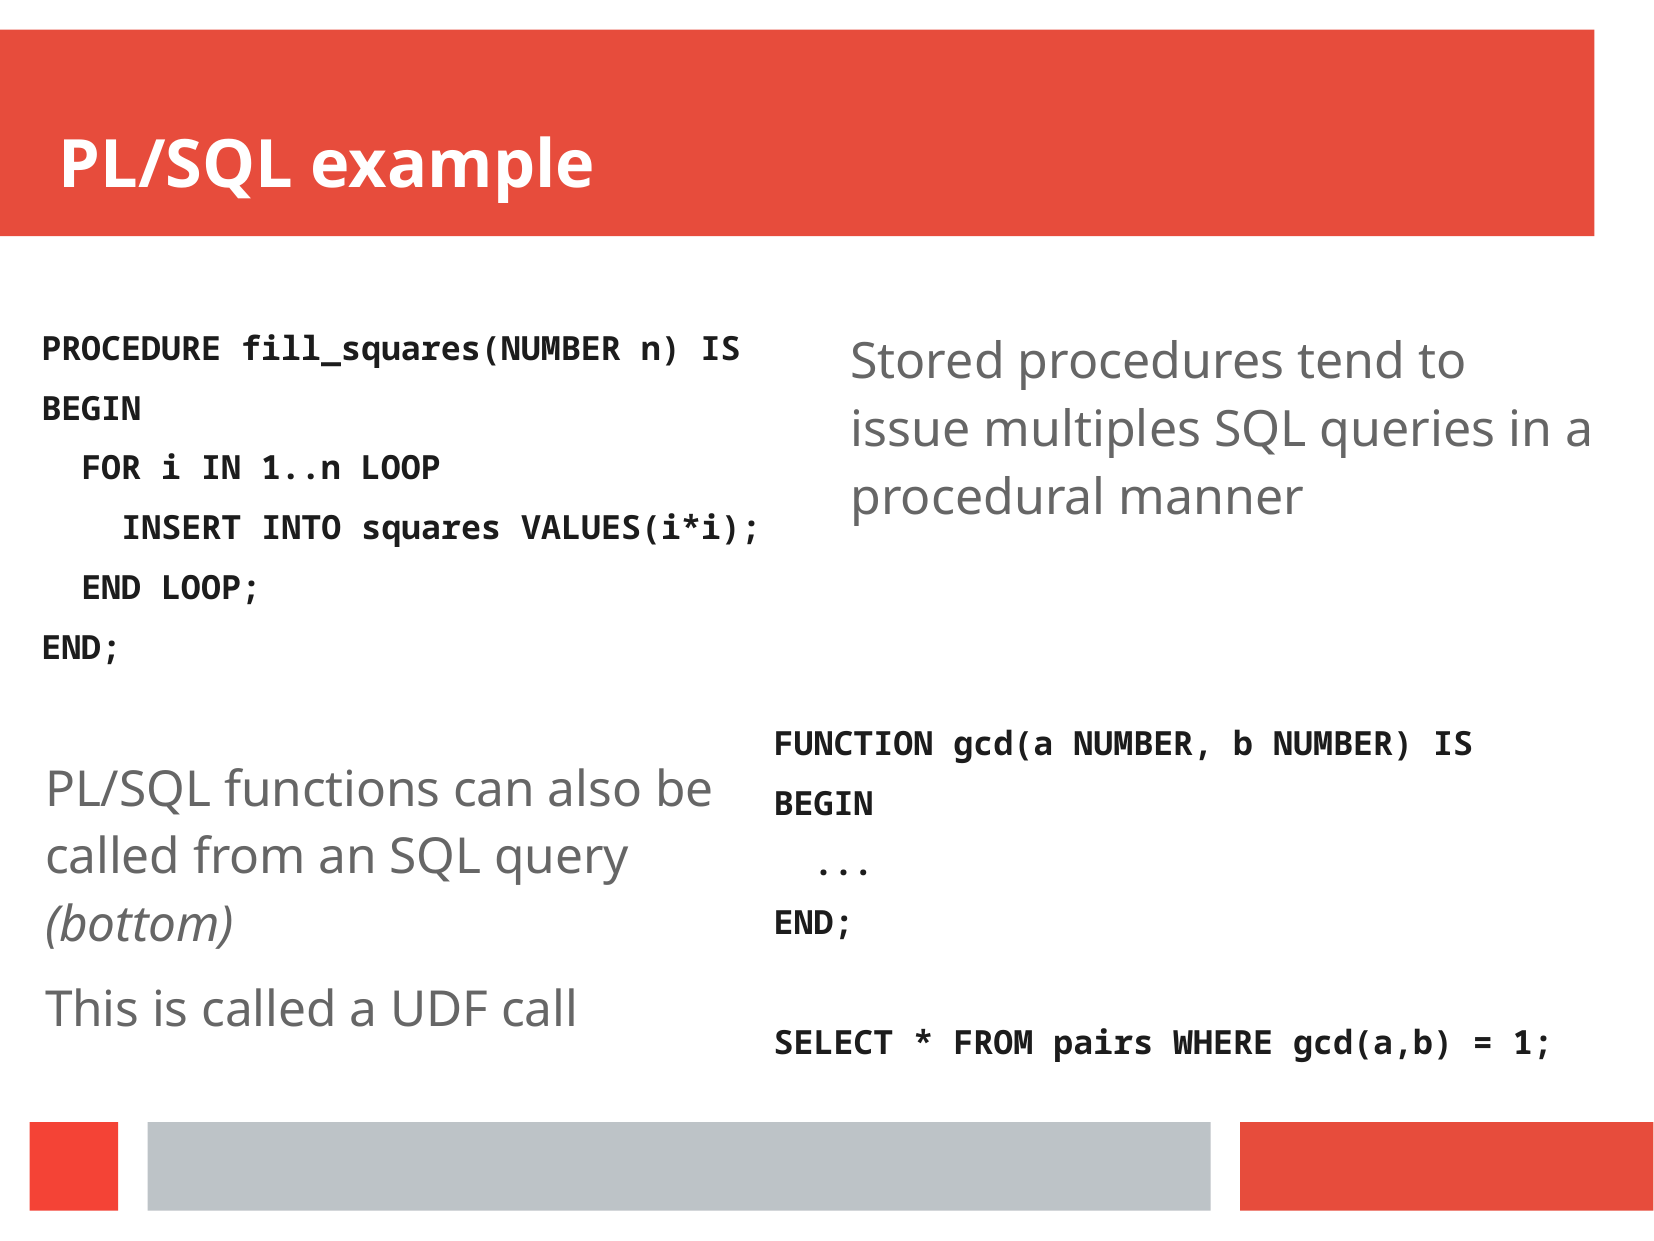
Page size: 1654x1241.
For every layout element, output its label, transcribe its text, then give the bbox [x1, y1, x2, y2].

list FUNCTION gcd(a NUMBER, b NUMBER) IS BEGIN ... END; SELECT * FROM pairs WHERE gcd(a,b) = 1; [773, 720, 1630, 1071]
list Stored procedures tend to issue multiples SQL queries in a procedural manner [850, 324, 1602, 676]
list PL/SQL functions can also be called from an SQL query (bottom) This is called a UDF call [45, 753, 736, 1044]
title PL/SQL example [59, 59, 1595, 207]
list PROCEDURE fill_squares(NUMBER n) IS BEGIN FOR i IN 1..n LOOP INSERT INTO squares VALUES(i*i); END LOOP; END; [41, 324, 793, 676]
